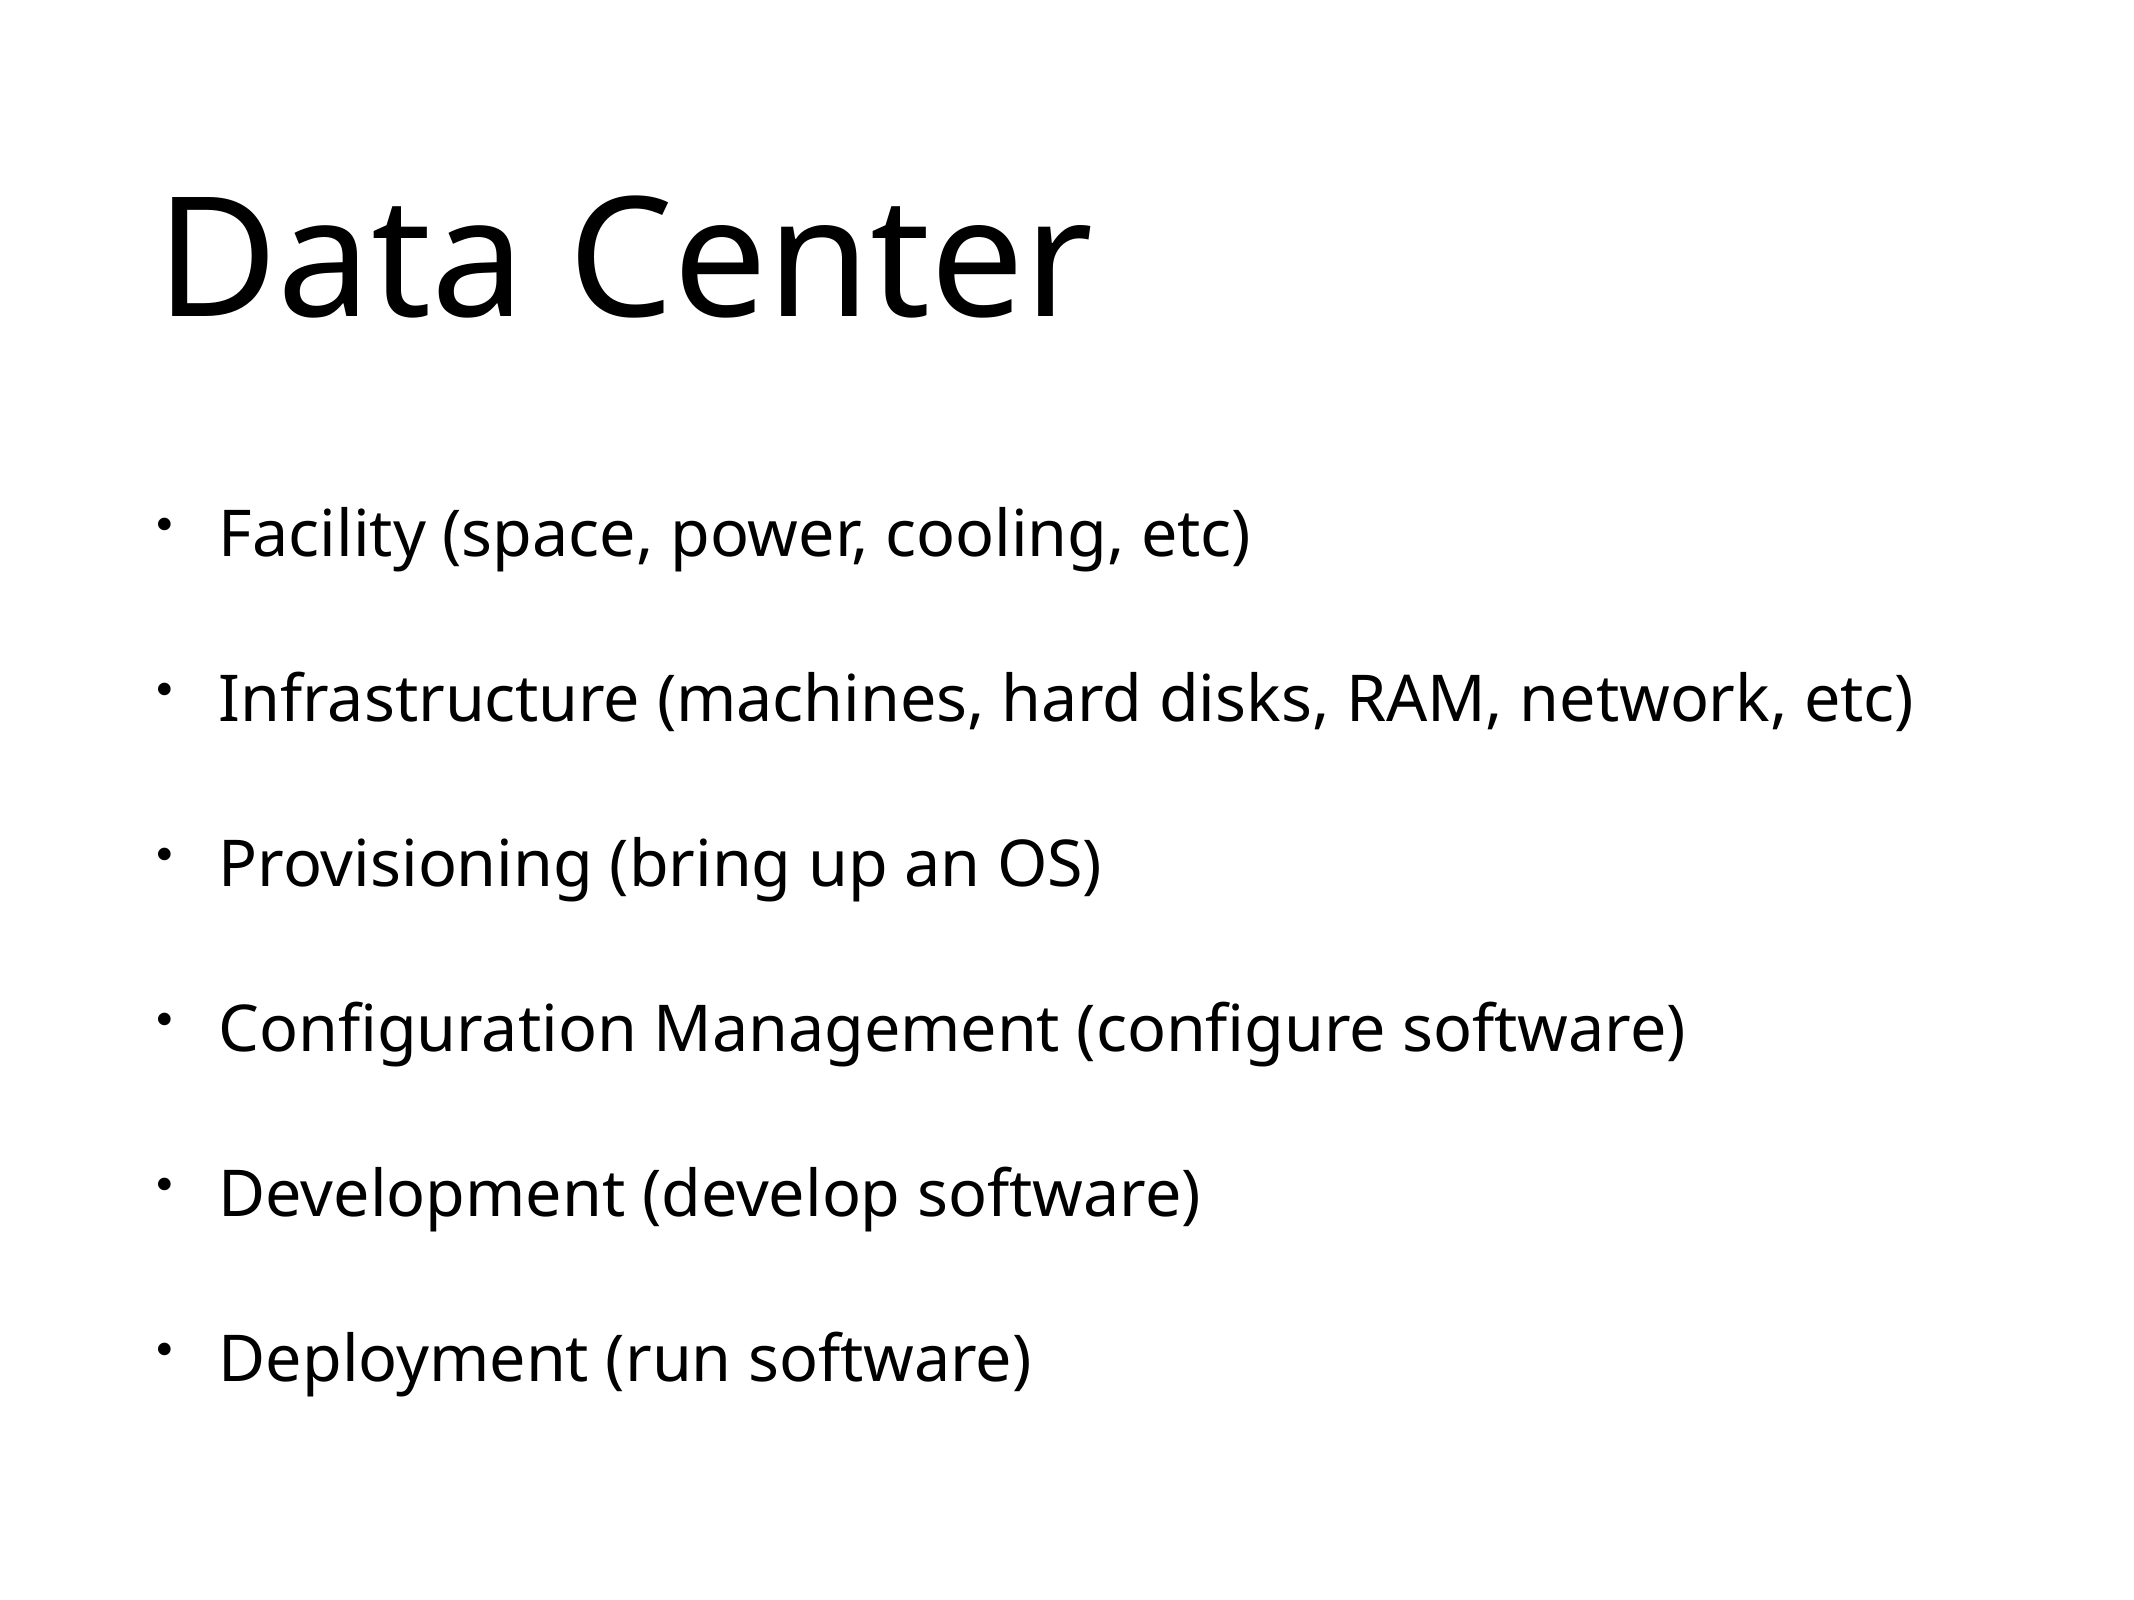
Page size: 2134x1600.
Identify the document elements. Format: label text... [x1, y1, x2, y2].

list Facility (space, power, cooling, etc) Infrastructure (machines, hard disks, RAM, network, etc) Provisioning (bring up an OS) Configuration Management (configure software) Development (develop software) Deployment (run software) [156, 427, 1978, 1459]
title Data Center [156, 72, 1978, 427]
